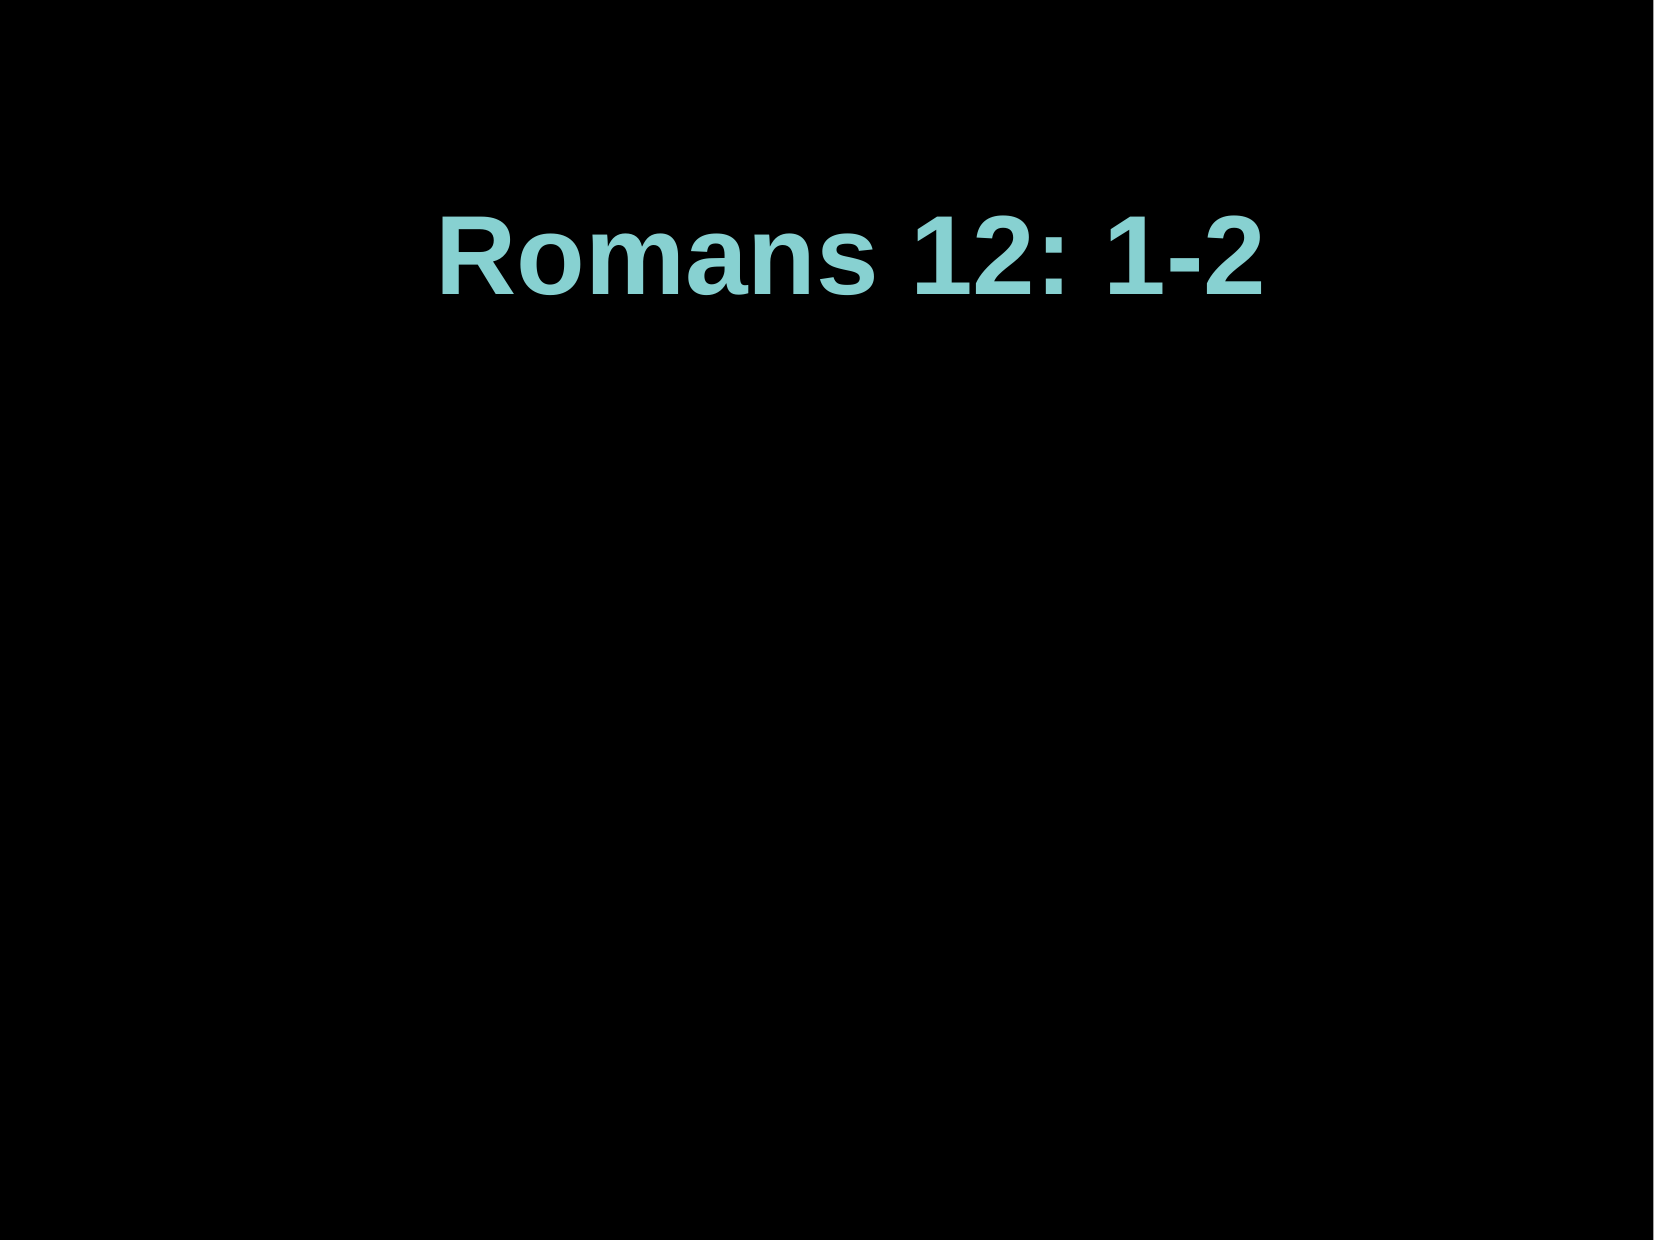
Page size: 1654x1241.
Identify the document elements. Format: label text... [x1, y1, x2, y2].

text_box Romans 12: 1-2 [59, 59, 1603, 1179]
